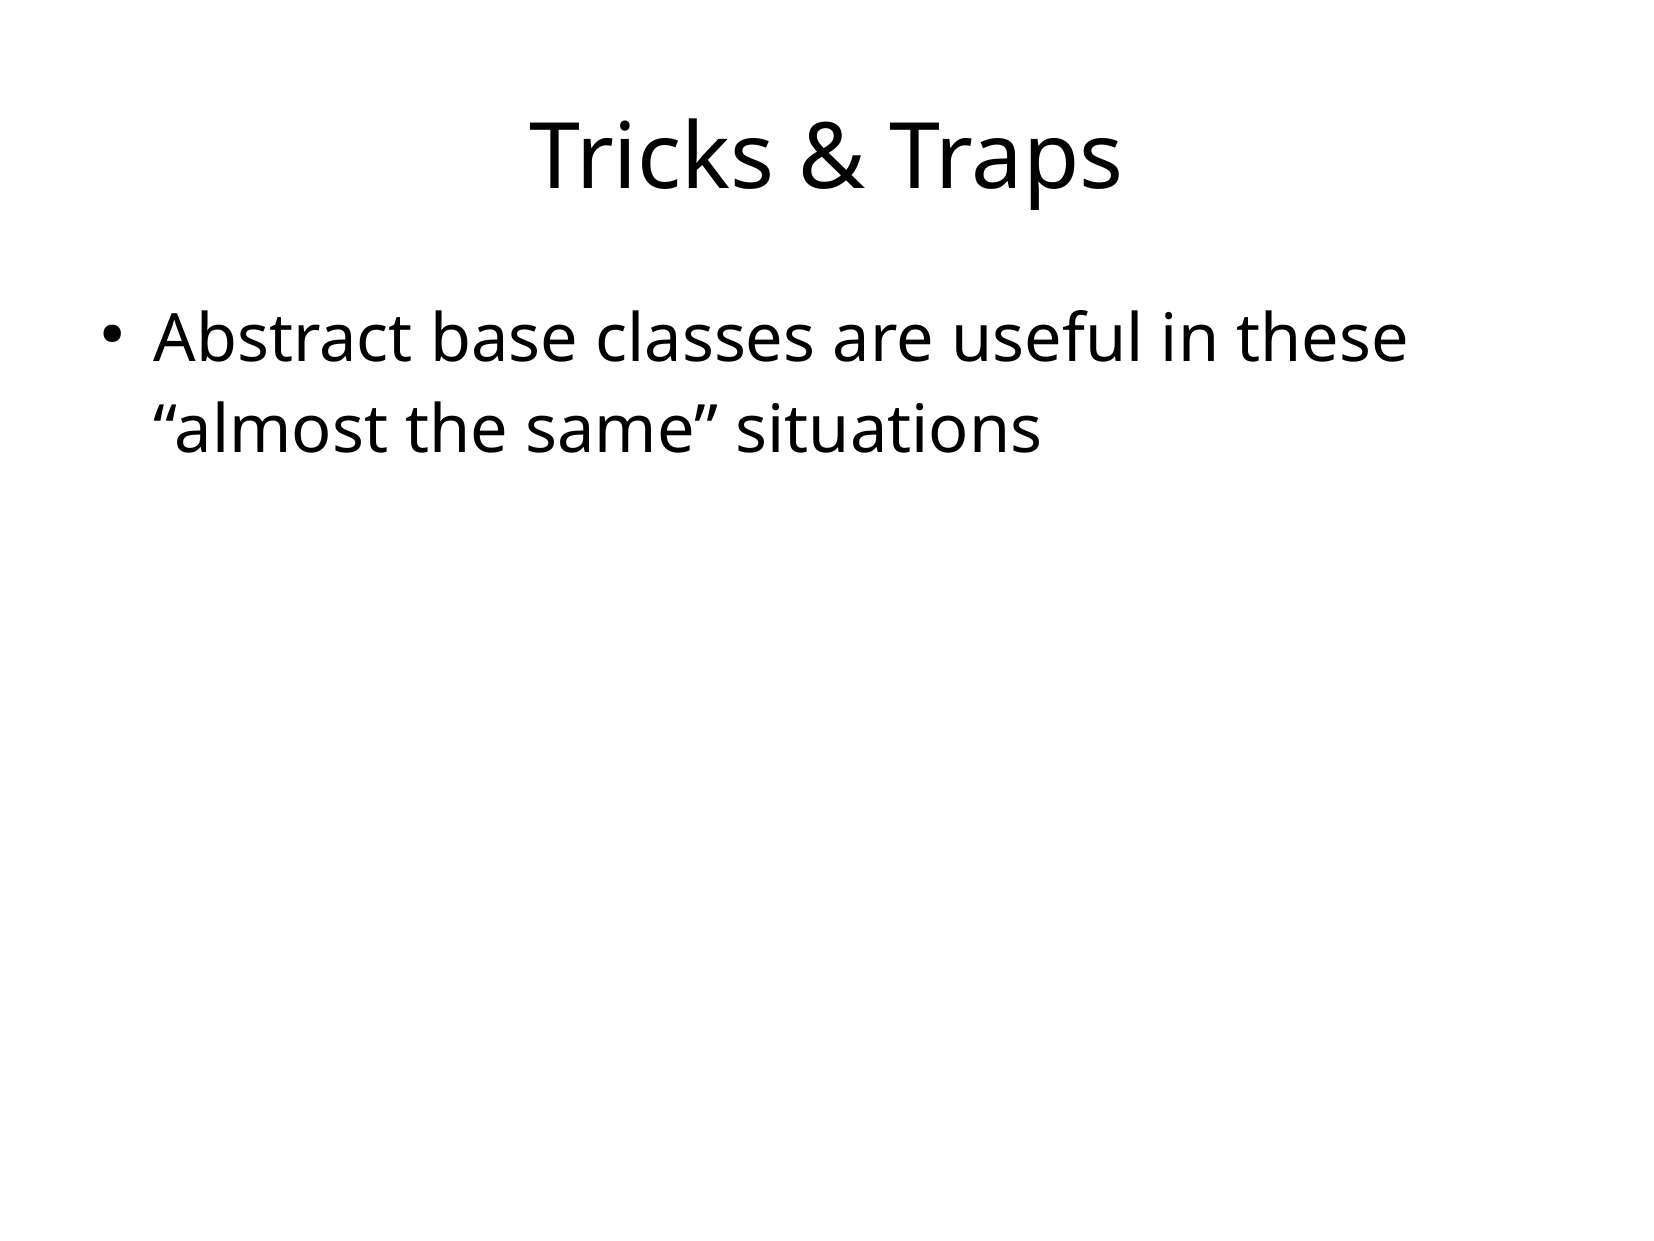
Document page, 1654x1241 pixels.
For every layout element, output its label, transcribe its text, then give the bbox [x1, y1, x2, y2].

title Tricks & Traps [82, 56, 1571, 250]
list Abstract base classes are useful in these “almost the same” situations [82, 290, 1571, 1094]
